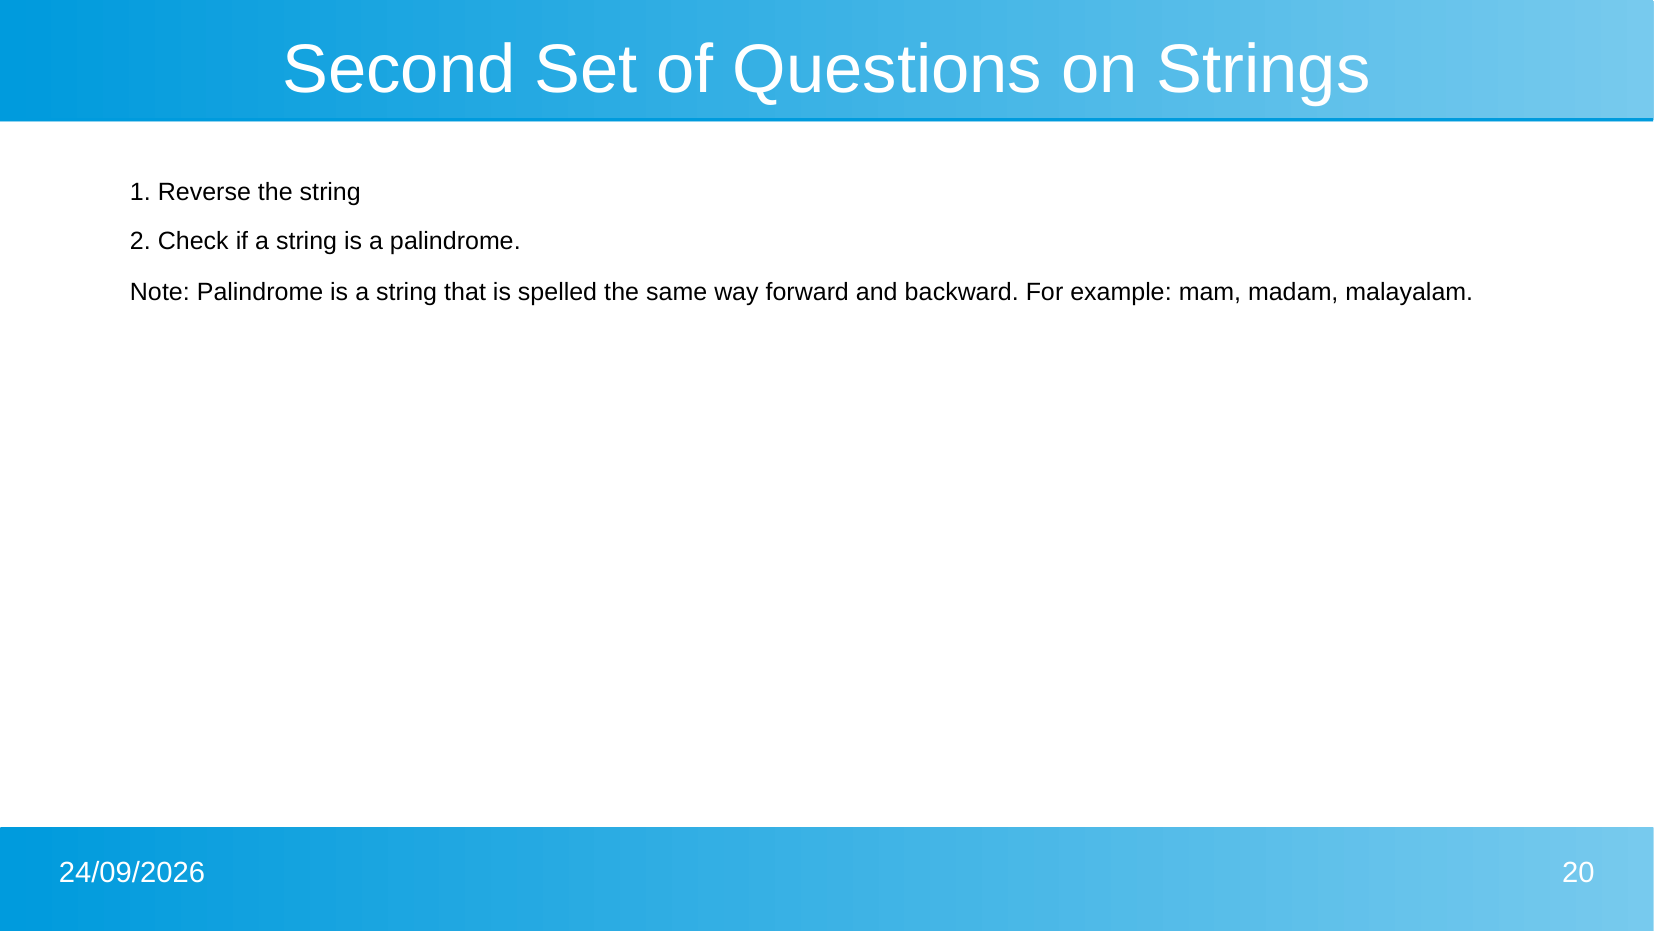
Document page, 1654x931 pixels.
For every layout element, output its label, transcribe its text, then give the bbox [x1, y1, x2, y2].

title Second Set of Questions on Strings [59, 29, 1595, 108]
list 1. Reverse the string 2. Check if a string is a palindrome. Note: Palindrome is a string that is spelled the same way forward and backward. For example: mam, madam, malayalam. [59, 177, 1595, 768]
